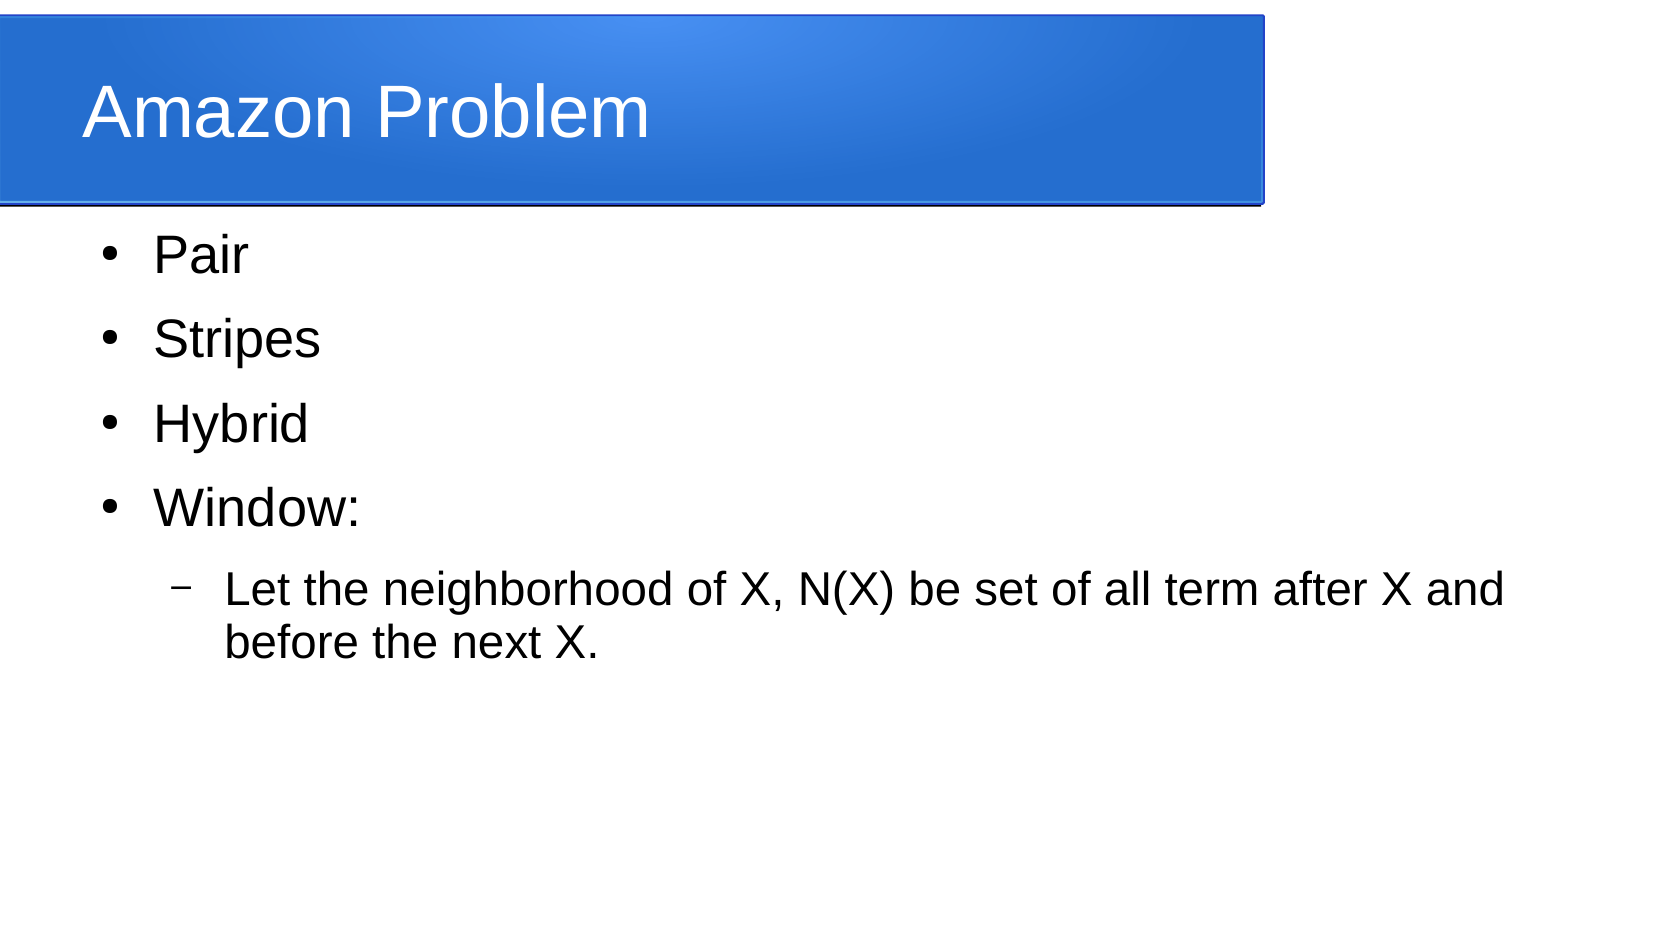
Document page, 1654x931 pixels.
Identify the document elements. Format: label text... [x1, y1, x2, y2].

list Pair Stripes Hybrid Window: Let the neighborhood of X, N(X) be set of all term after X and before the next X. [82, 224, 1571, 764]
title Amazon Problem [82, 35, 1235, 189]
